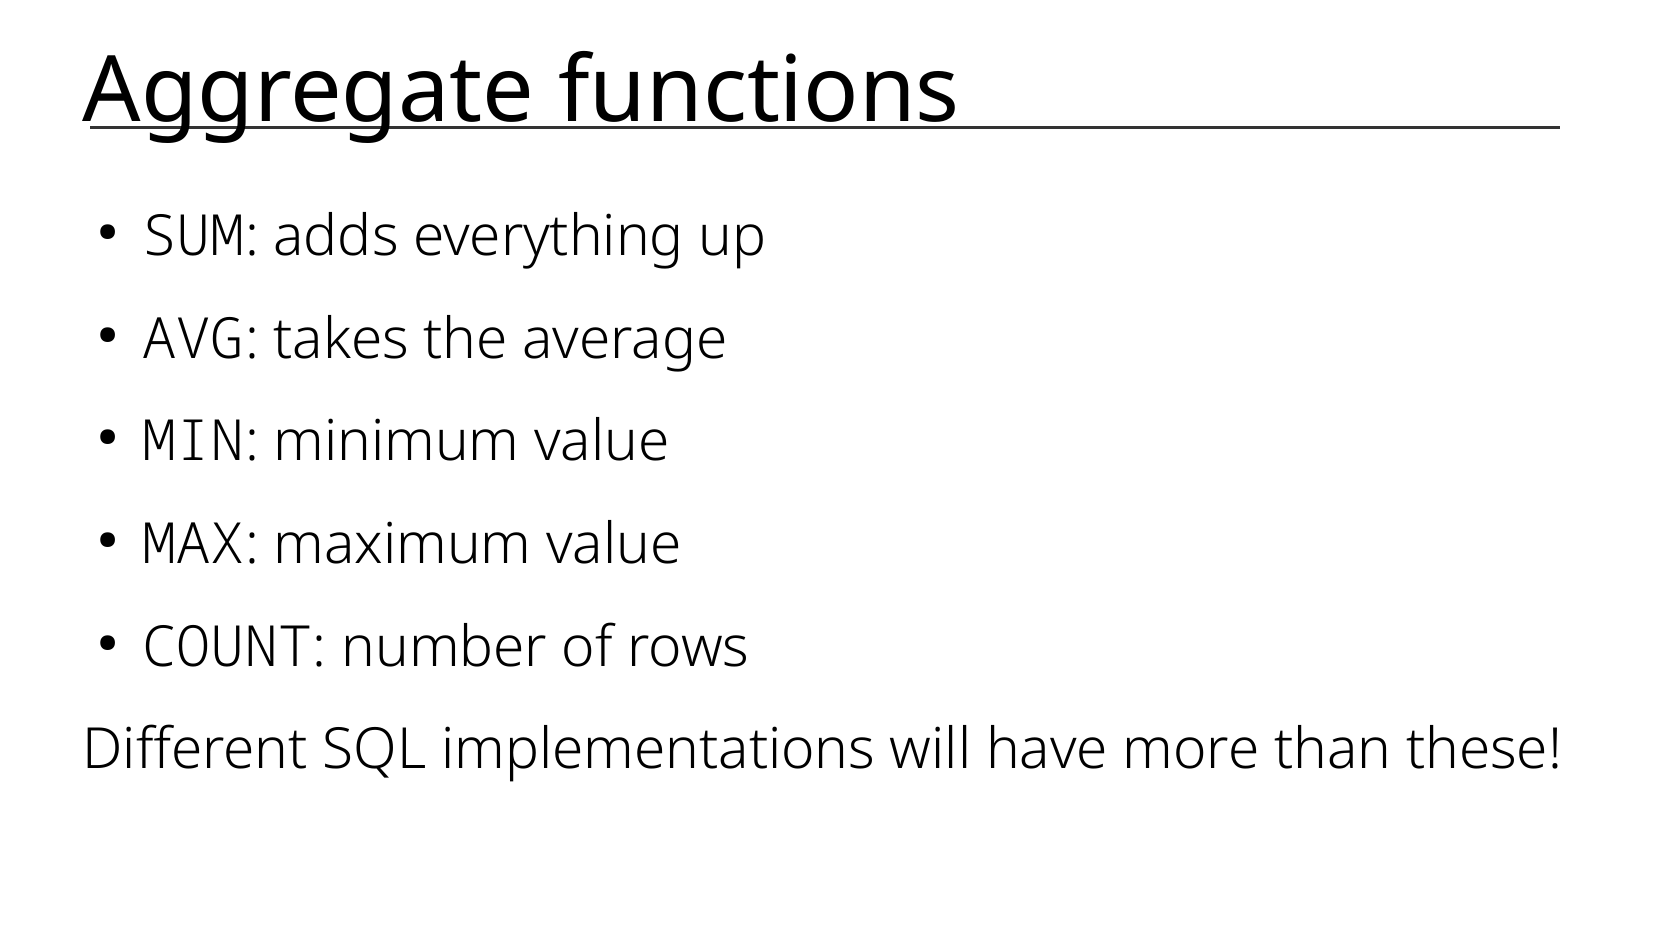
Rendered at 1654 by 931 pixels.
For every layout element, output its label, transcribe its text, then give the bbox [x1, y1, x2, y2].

list SUM: adds everything up AVG: takes the average MIN: minimum value MAX: maximum value COUNT: number of rows Different SQL implementations will have more than these! [82, 195, 1571, 811]
title Aggregate functions [82, 32, 1571, 140]
